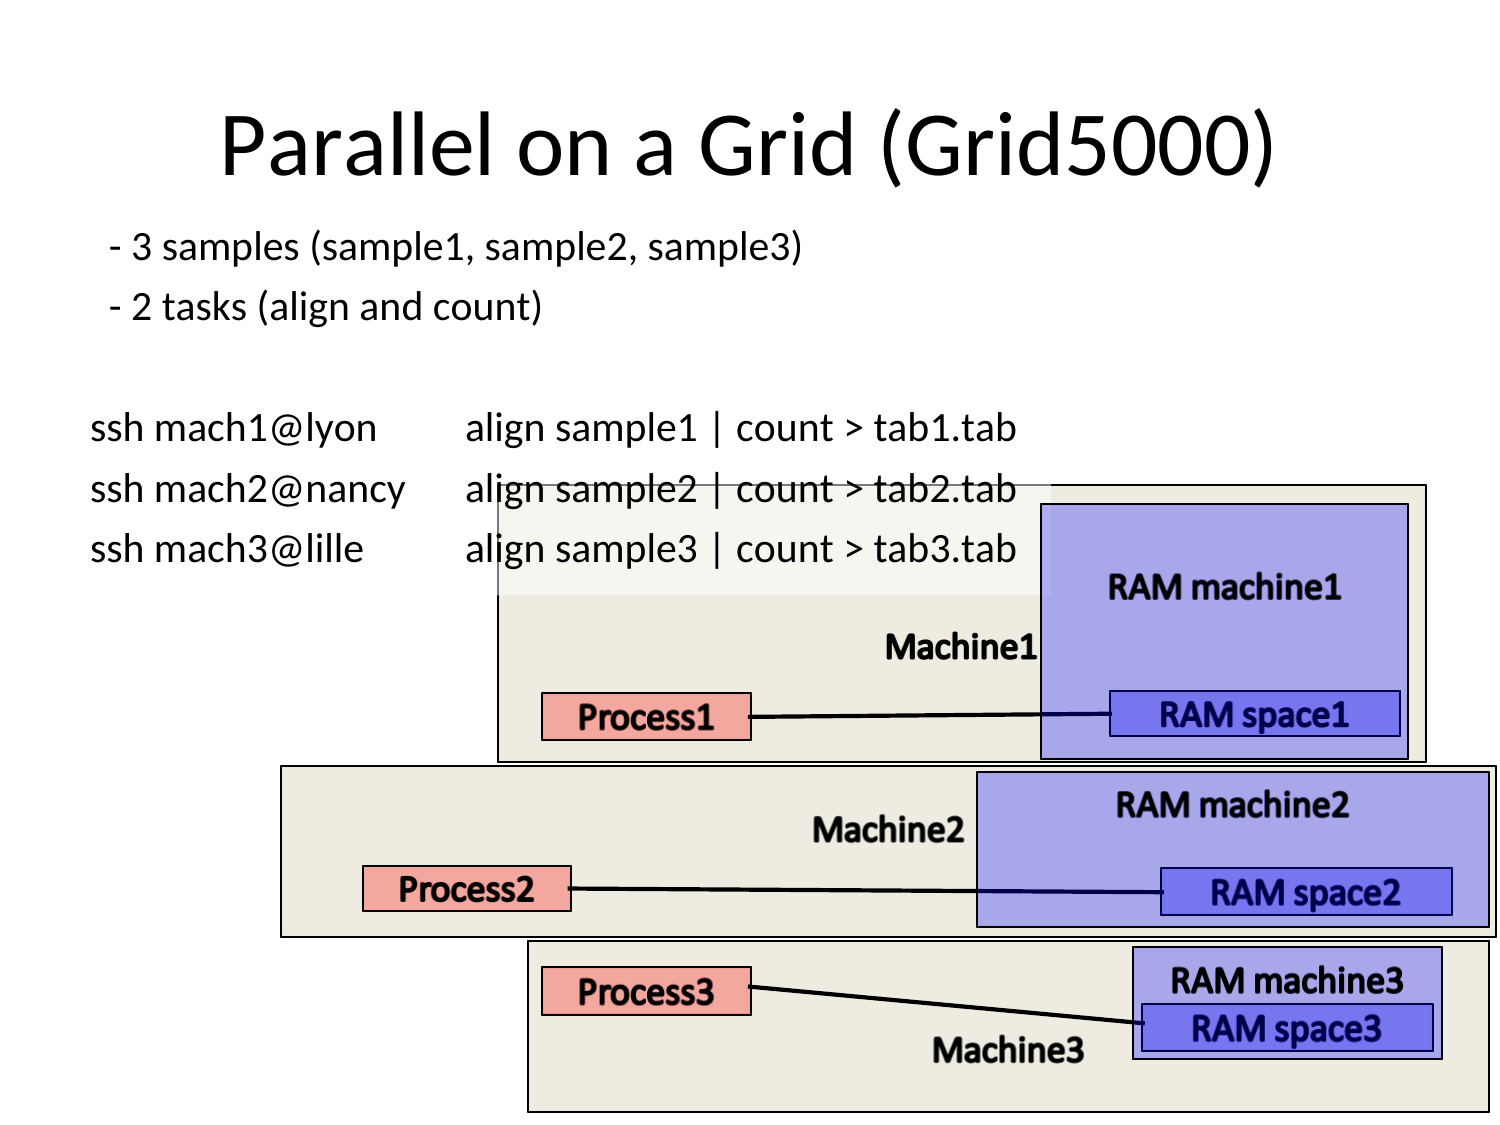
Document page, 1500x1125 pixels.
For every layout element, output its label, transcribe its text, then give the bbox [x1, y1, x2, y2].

picture [527, 940, 1490, 1114]
picture [280, 765, 1497, 939]
picture [497, 484, 1427, 763]
title Parallel on a Grid (Grid5000) [75, 45, 1426, 233]
list - 3 samples (sample1, sample2, sample3) - 2 tasks (align and count) ssh mach1@lyon align sample1 | count > tab1.tab ssh mach2@nancy align sample2 | count > tab2.tab ssh mach3@lille align sample3 | count > tab3.tab [75, 210, 1052, 596]
